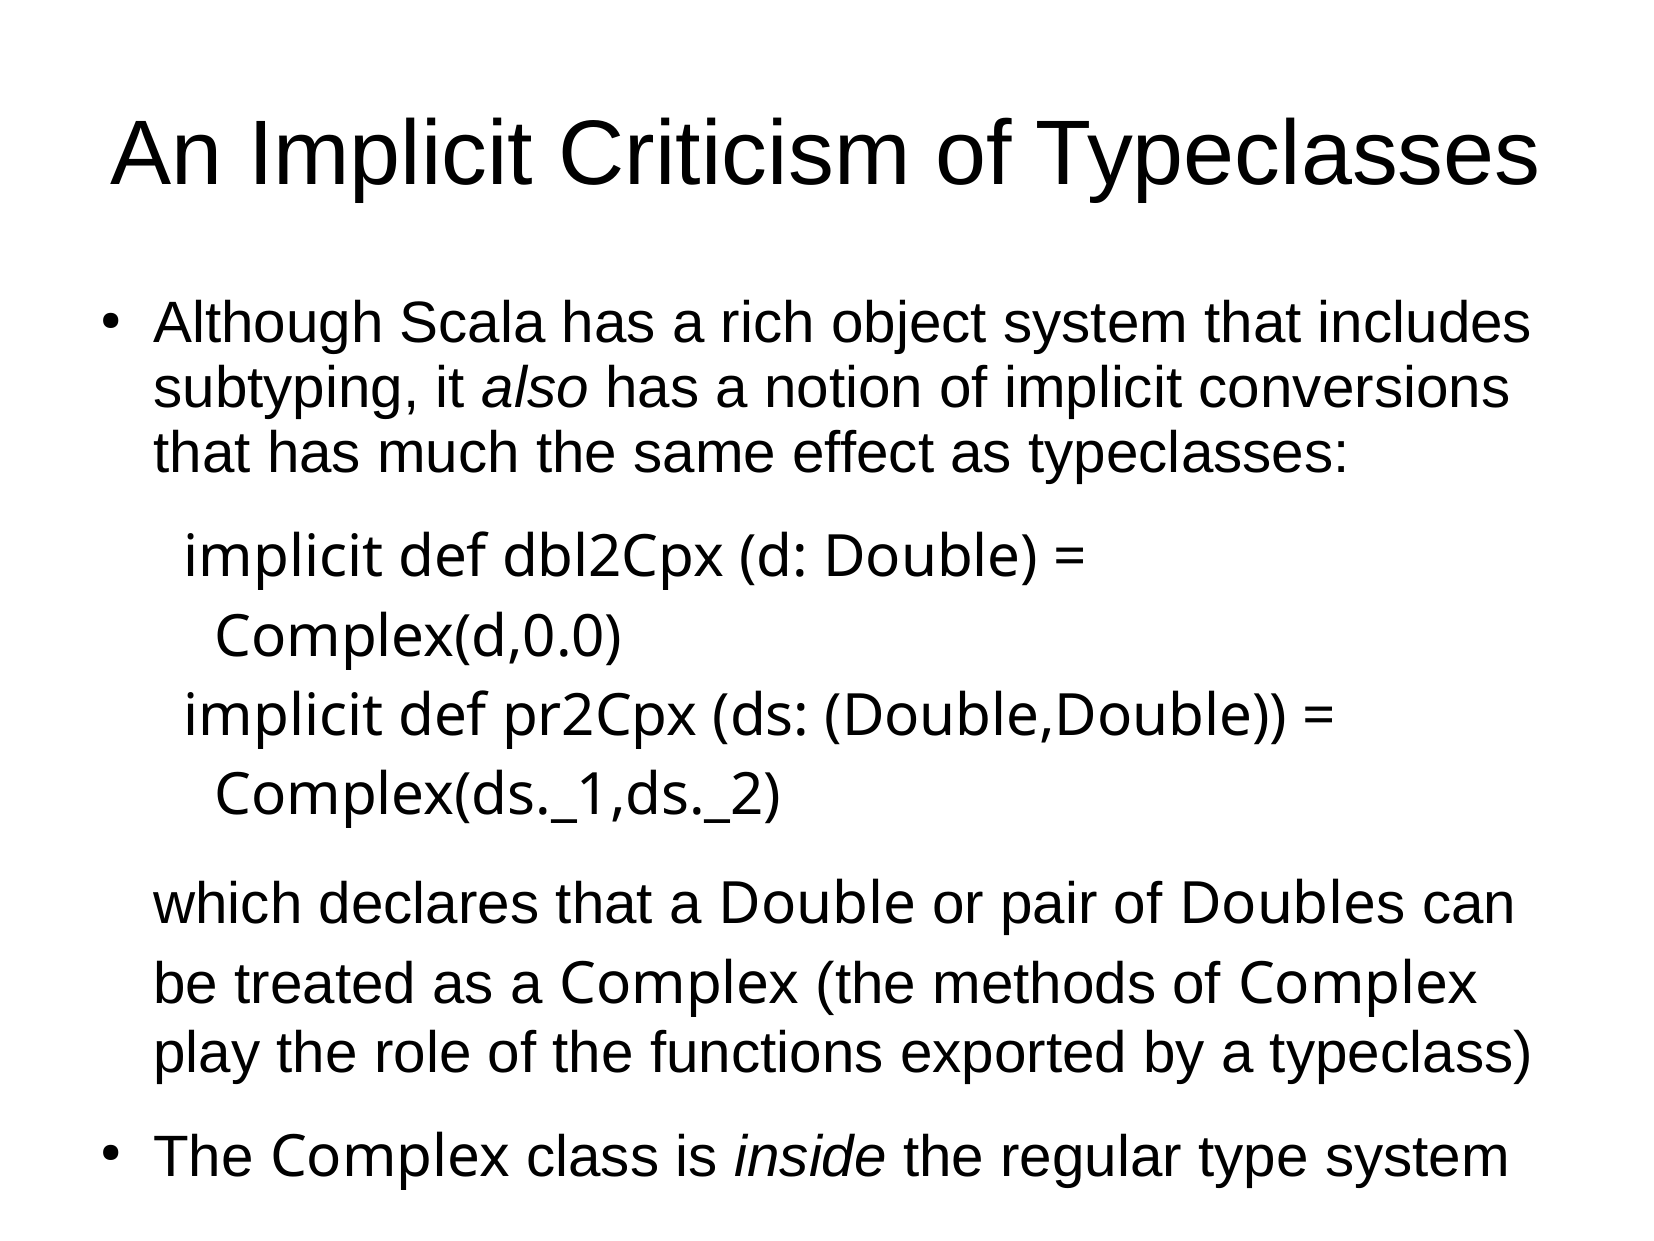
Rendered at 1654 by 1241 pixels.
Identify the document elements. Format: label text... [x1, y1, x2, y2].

list Although Scala has a rich object system that includes subtyping, it also has a notion of implicit conversions that has much the same effect as typeclasses: implicit def dbl2Cpx (d: Double) = Complex(d,0.0) implicit def pr2Cpx (ds: (Double,Double)) = Complex(ds._1,ds._2) which declares that a Double or pair of Doubles can be treated as a Complex (the methods of Complex play the role of the functions exported by a typeclass) The Complex class is inside the regular type system [82, 290, 1571, 1135]
title An Implicit Criticism of Typeclasses [82, 49, 1571, 257]
